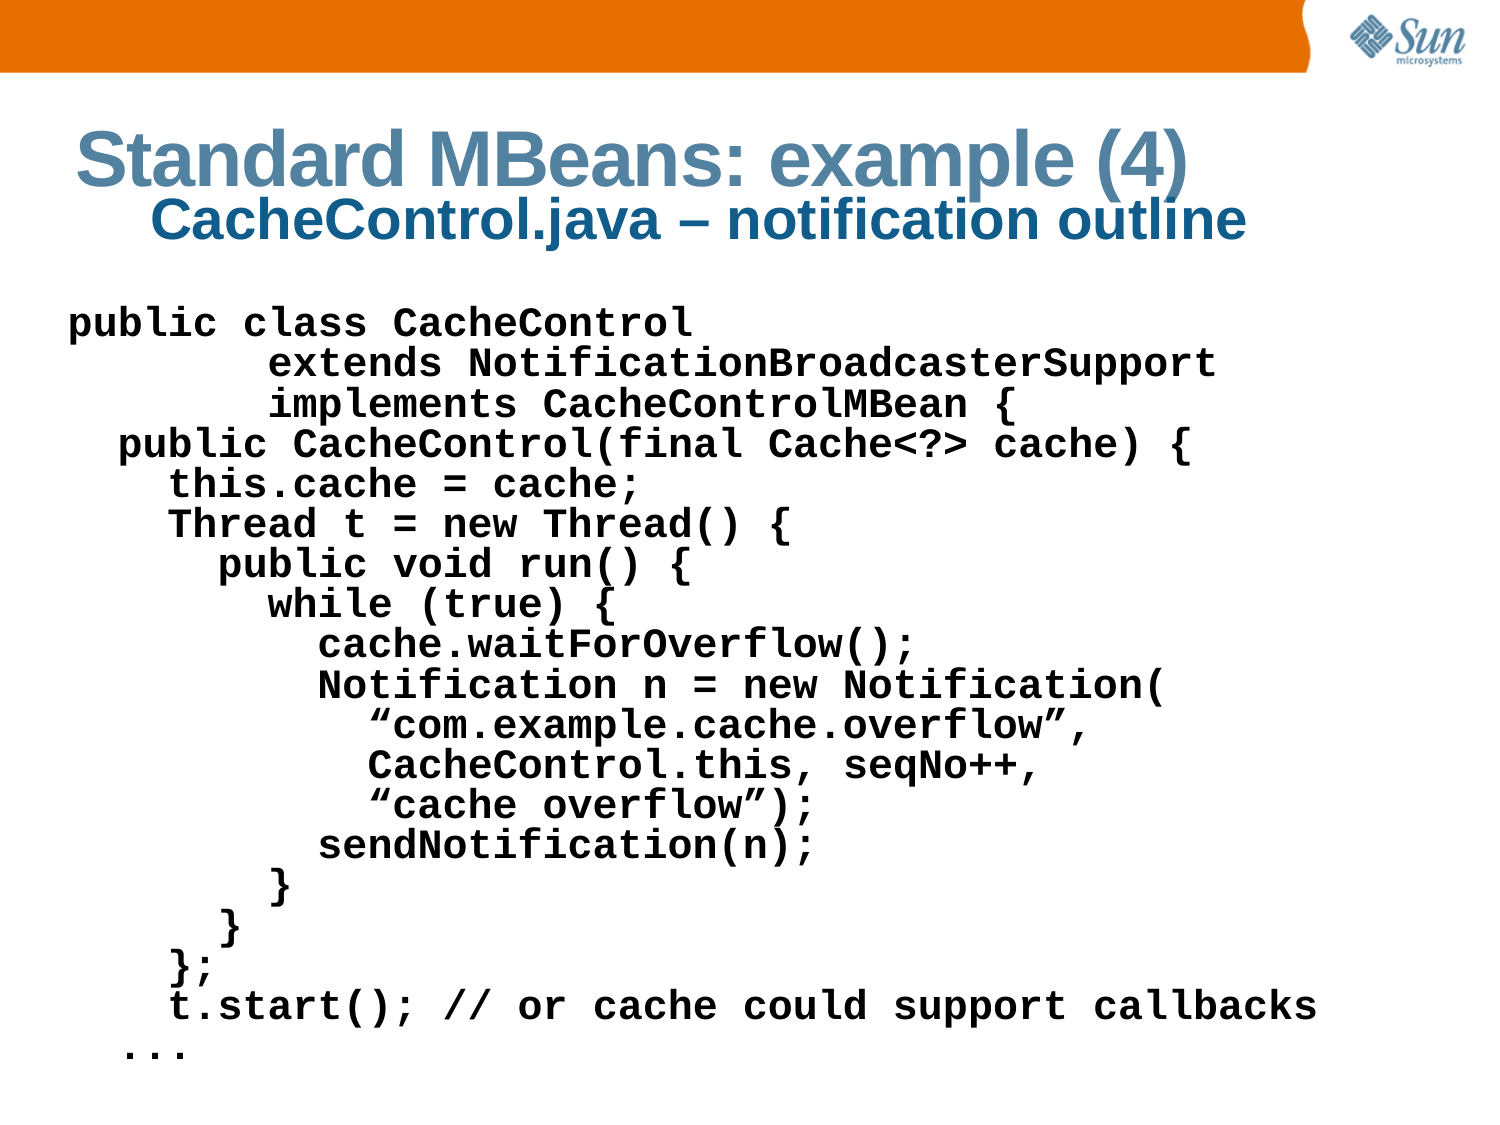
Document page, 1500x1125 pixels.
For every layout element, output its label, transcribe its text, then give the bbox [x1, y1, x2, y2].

title Standard MBeans: example (4) [75, 122, 1438, 228]
picture [0, 0, 1500, 75]
text_box CacheControl.java – notification outline [150, 187, 1426, 277]
list public class CacheControl extends NotificationBroadcasterSupport implements CacheControlMBean { public CacheControl(final Cache<?> cache) { this.cache = cache; Thread t = new Thread() { public void run() { while (true) { cache.waitForOverflow(); Notification n = new Notification( “com.example.cache.overflow”, CacheControl.this, seqNo++, “cache overflow”); sendNotification(n); } } }; t.start(); // or cache could support callbacks ... [64, 257, 1402, 1077]
